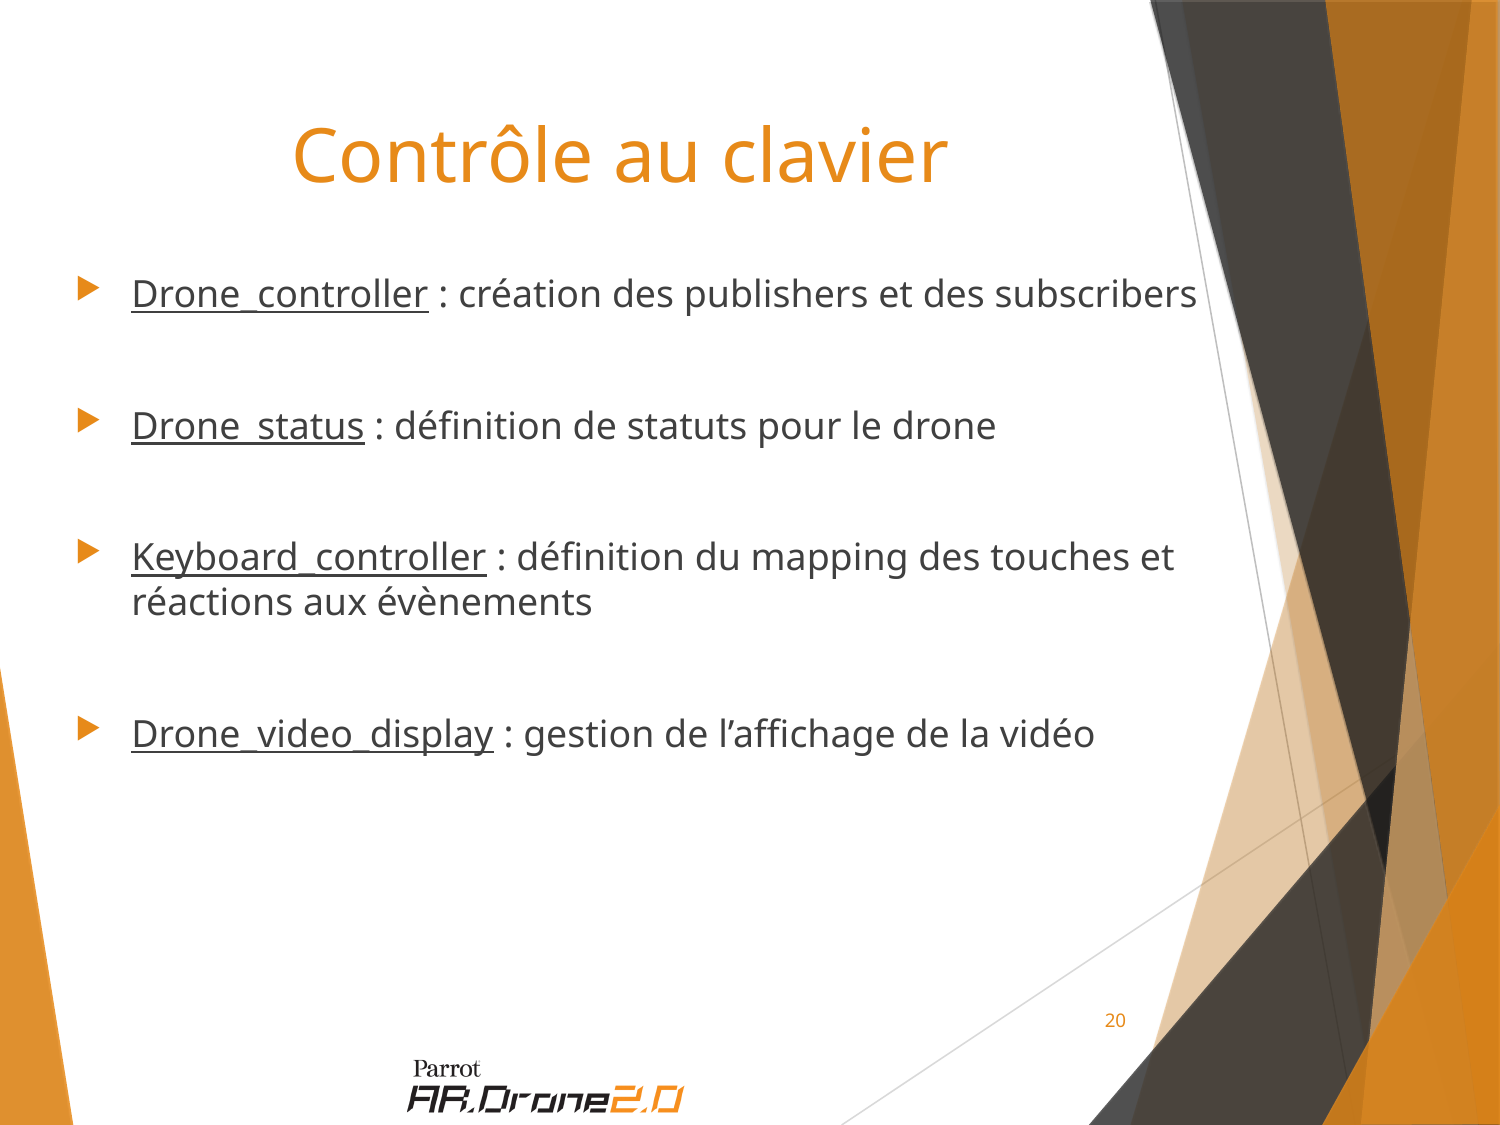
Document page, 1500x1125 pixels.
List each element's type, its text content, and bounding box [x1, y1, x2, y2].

picture [394, 1051, 690, 1125]
title Contrôle au clavier [99, 99, 1142, 262]
slide_number <numéro> [1057, 991, 1142, 1051]
list Drone_controller : création des publishers et des subscribers Drone_status : définition de statuts pour le drone Keyboard_controller : définition du mapping des touches et réactions aux évènements Drone_video_display : gestion de l’affichage de la vidéo [60, 262, 1335, 1000]
